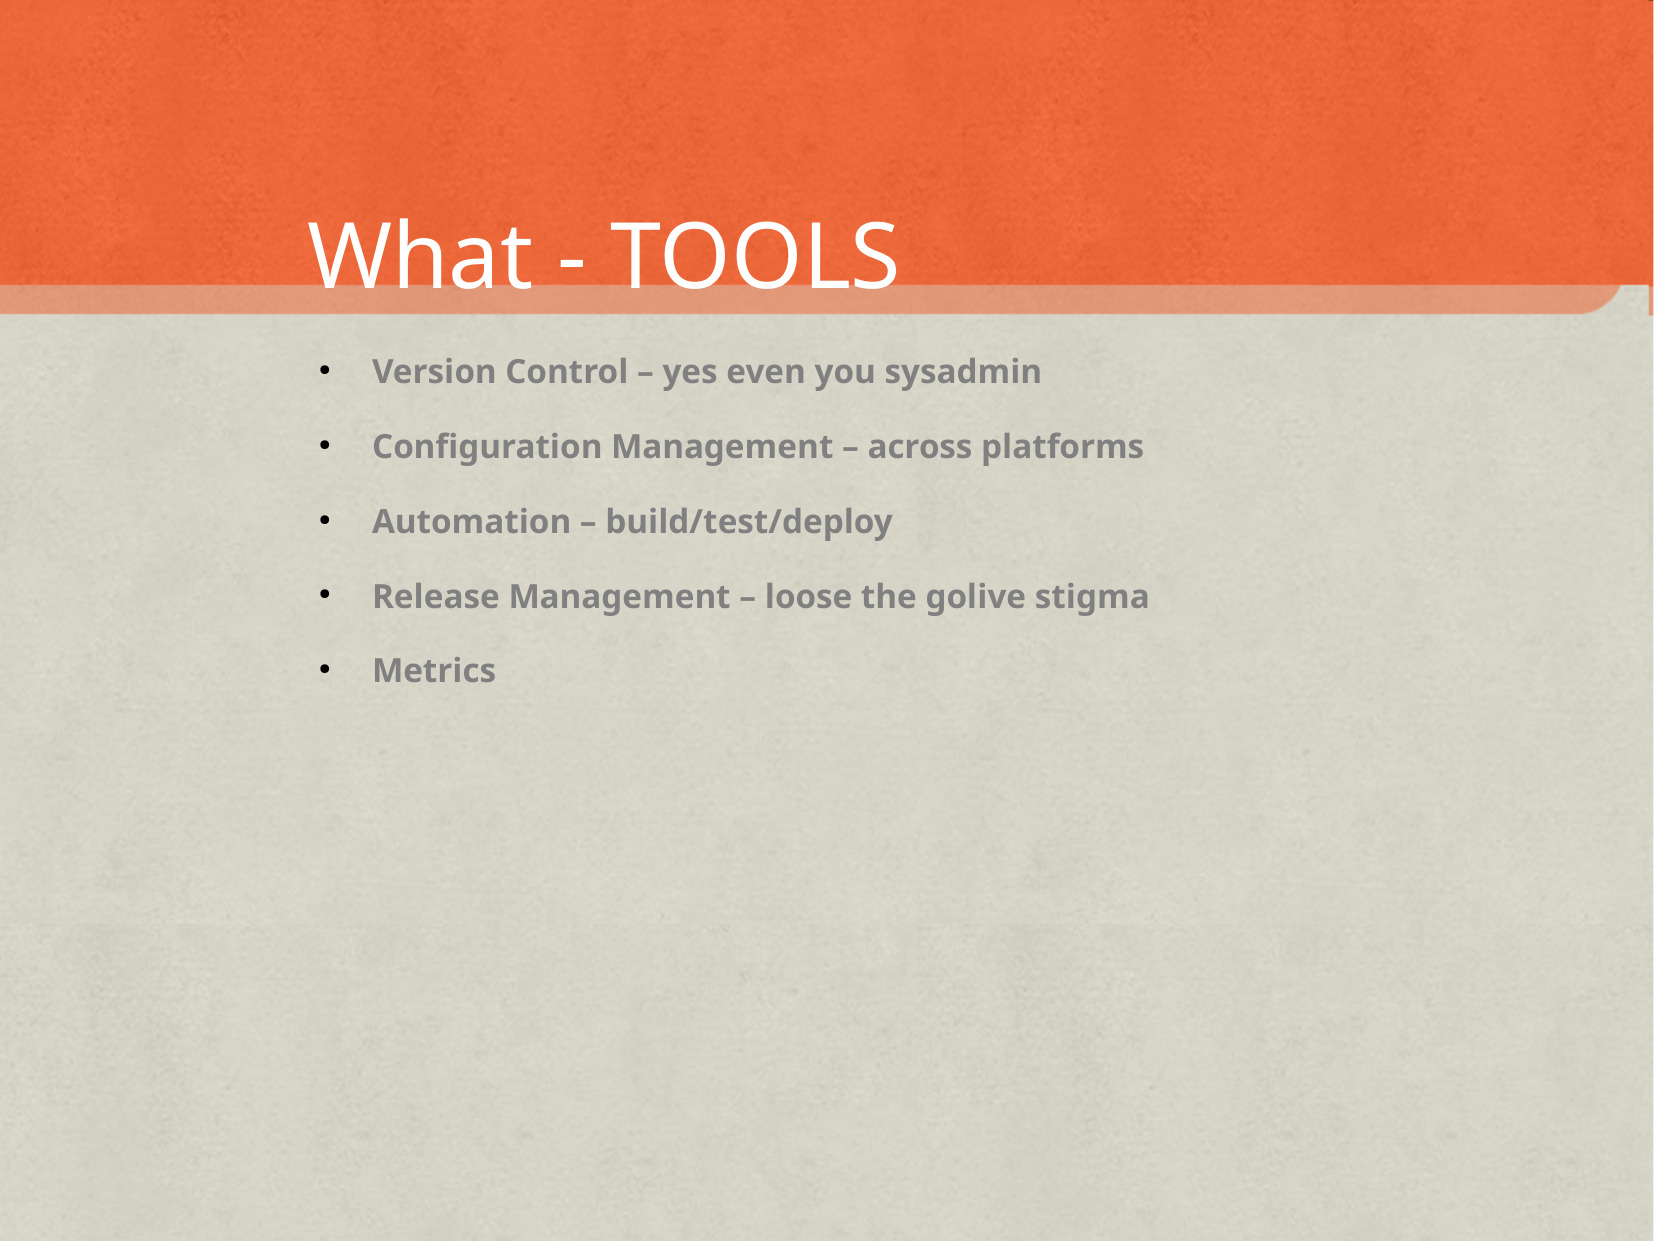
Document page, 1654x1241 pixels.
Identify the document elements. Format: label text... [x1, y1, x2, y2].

title What - TOOLS [307, 188, 1654, 317]
list Version Control – yes even you sysadmin Configuration Management – across platforms Automation – build/test/deploy Release Management – loose the golive stigma Metrics [301, 348, 1654, 1068]
picture [0, 0, 1654, 1241]
